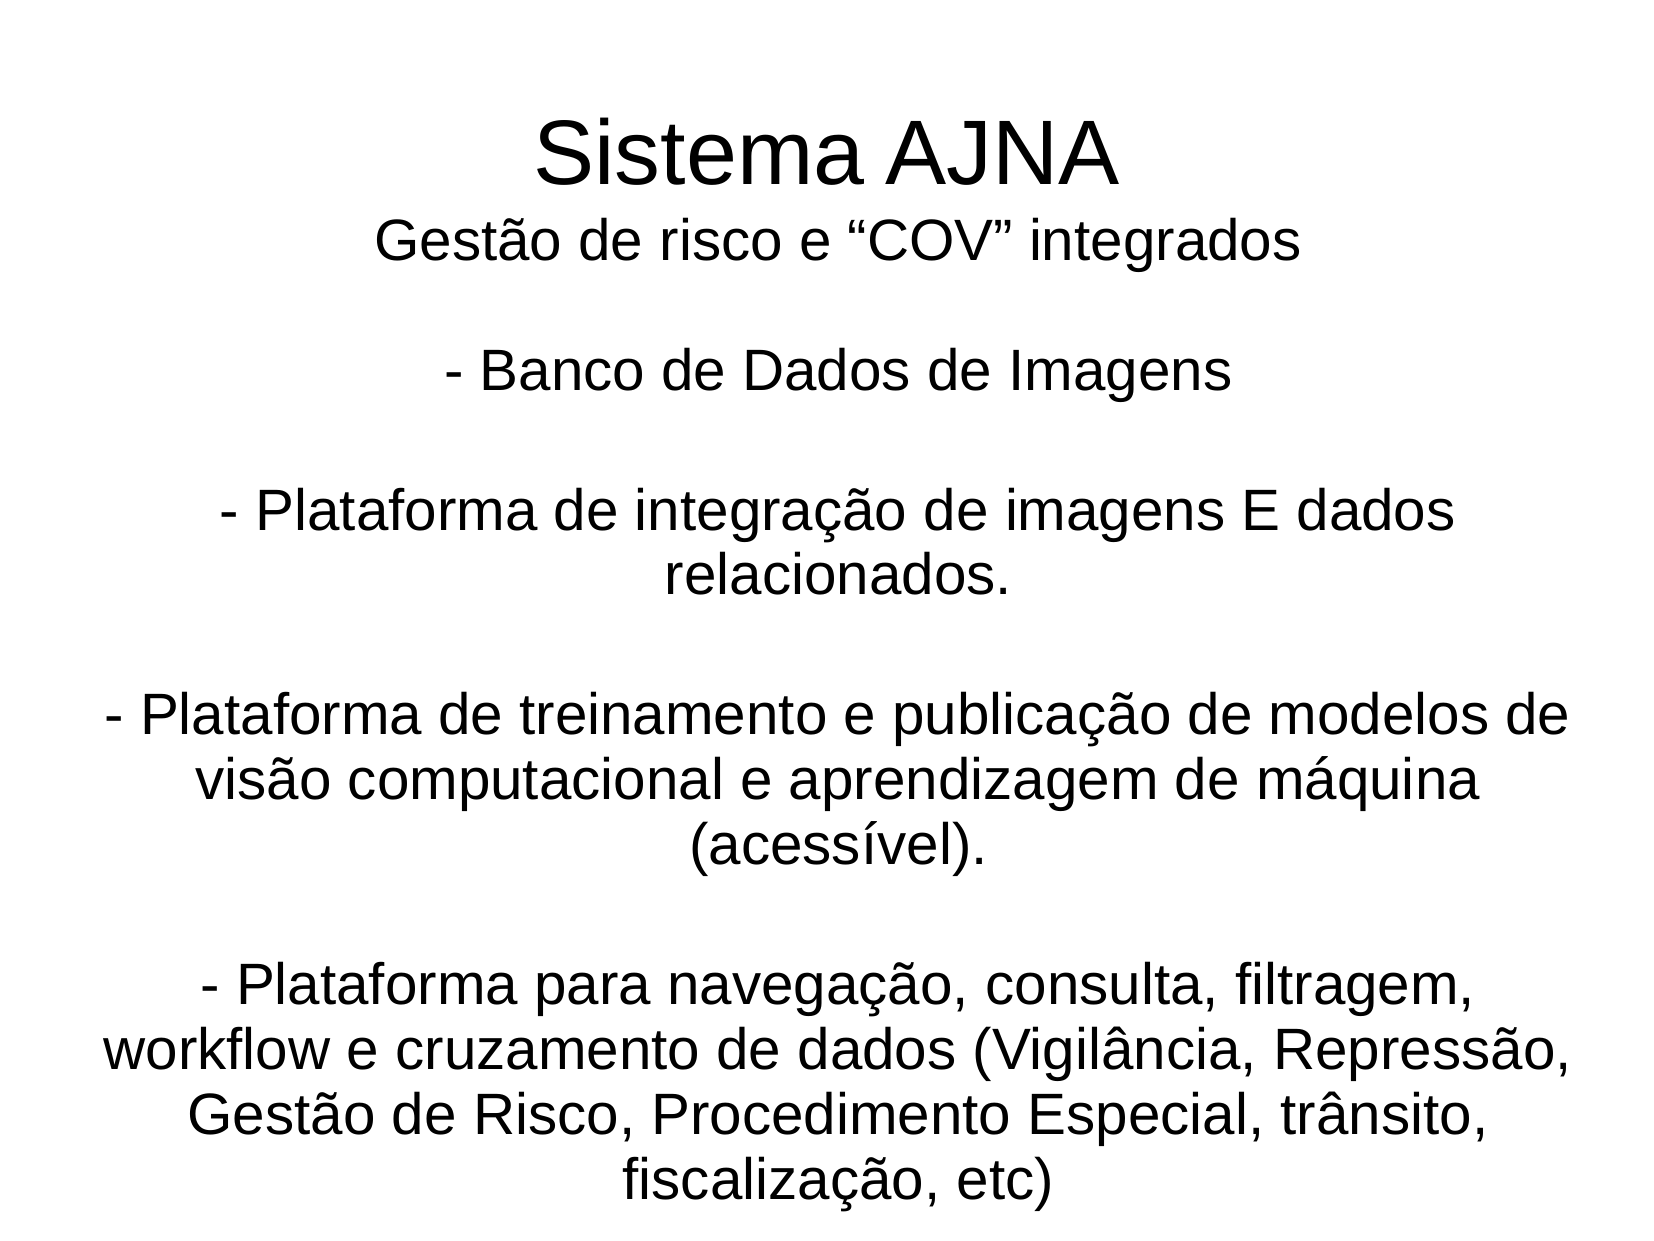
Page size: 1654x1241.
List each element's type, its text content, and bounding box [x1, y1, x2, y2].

title Sistema AJNA [82, 49, 1571, 207]
subtitle Gestão de risco e “COV” integrados - Banco de Dados de Imagens - Plataforma de integração de imagens E dados relacionados. - Plataforma de treinamento e publicação de modelos de visão computacional e aprendizagem de máquina (acessível). - Plataforma para navegação, consulta, filtragem, workflow e cruzamento de dados (Vigilância, Repressão, Gestão de Risco, Procedimento Especial, trânsito, fiscalização, etc) [82, 207, 1595, 1212]
